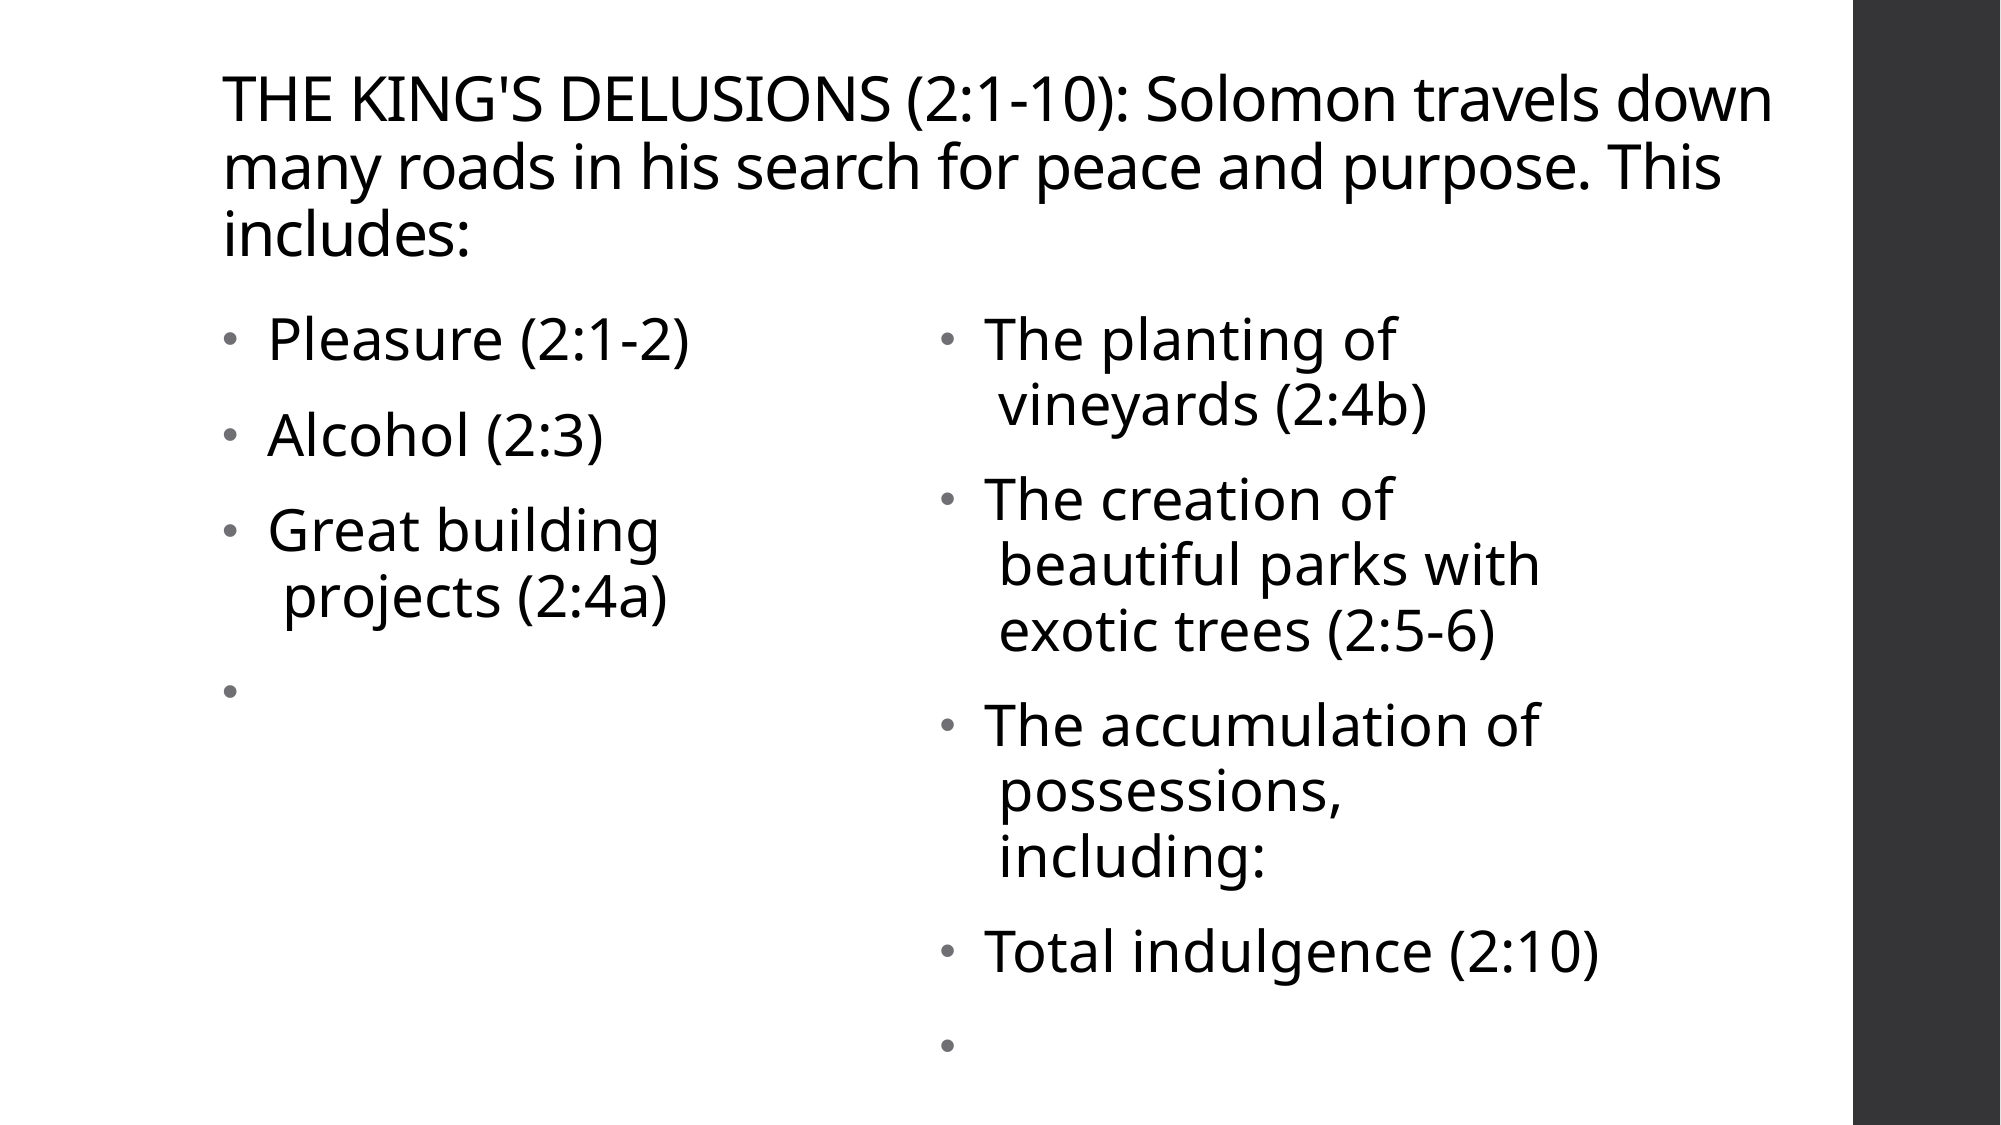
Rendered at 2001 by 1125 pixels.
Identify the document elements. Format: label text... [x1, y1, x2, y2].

title THE KING'S DELUSIONS (2:1-10): Solomon travels down many roads in his search for peace and purpose. This includes: [206, 60, 1797, 278]
list Pleasure (2:1-2) Alcohol (2:3) Great building projects (2:4a) [207, 299, 900, 1014]
list The planting of vineyards (2:4b) The creation of beautiful parks with exotic trees (2:5-6) The accumulation of possessions, including: Total indulgence (2:10) [924, 299, 1617, 1014]
